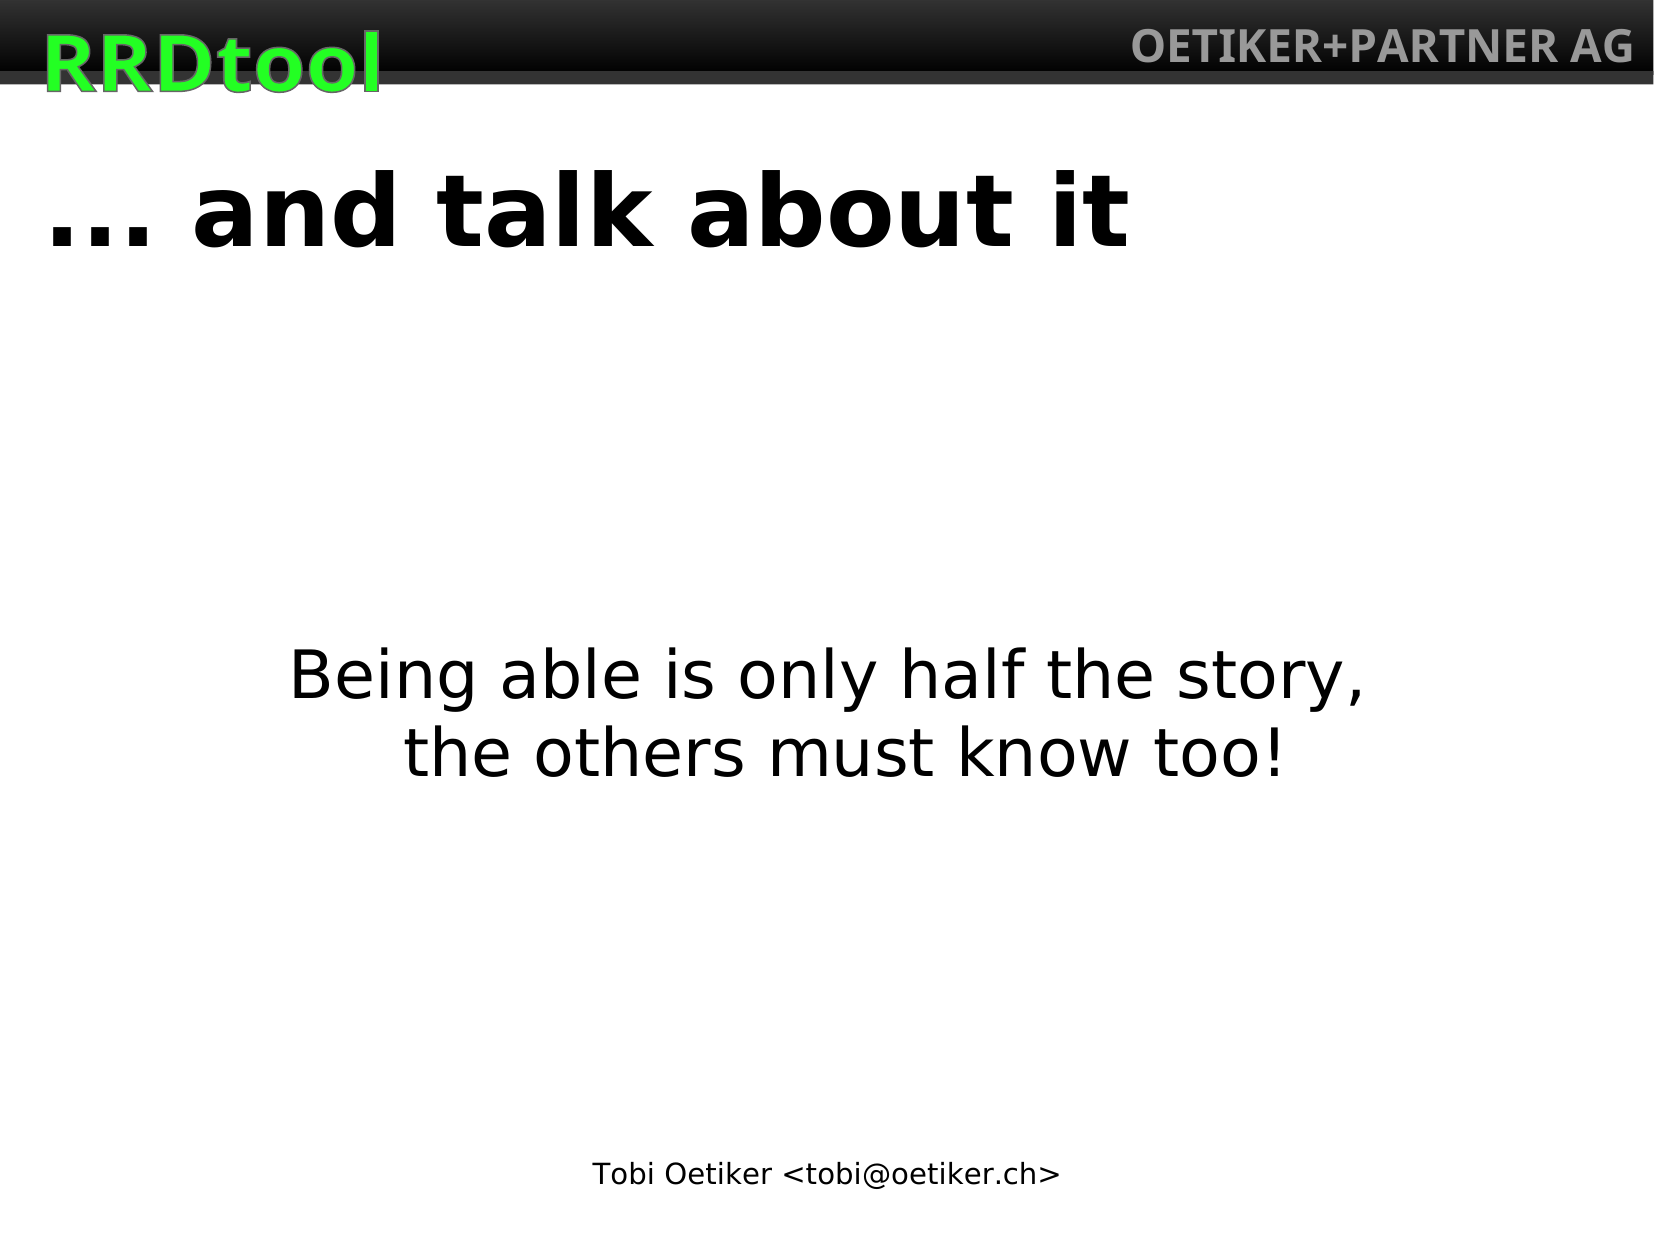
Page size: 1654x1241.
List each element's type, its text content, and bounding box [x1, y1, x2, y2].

title ... and talk about it [43, 137, 1582, 287]
subtitle Being able is only half the story, the others must know too! [50, 329, 1571, 1099]
